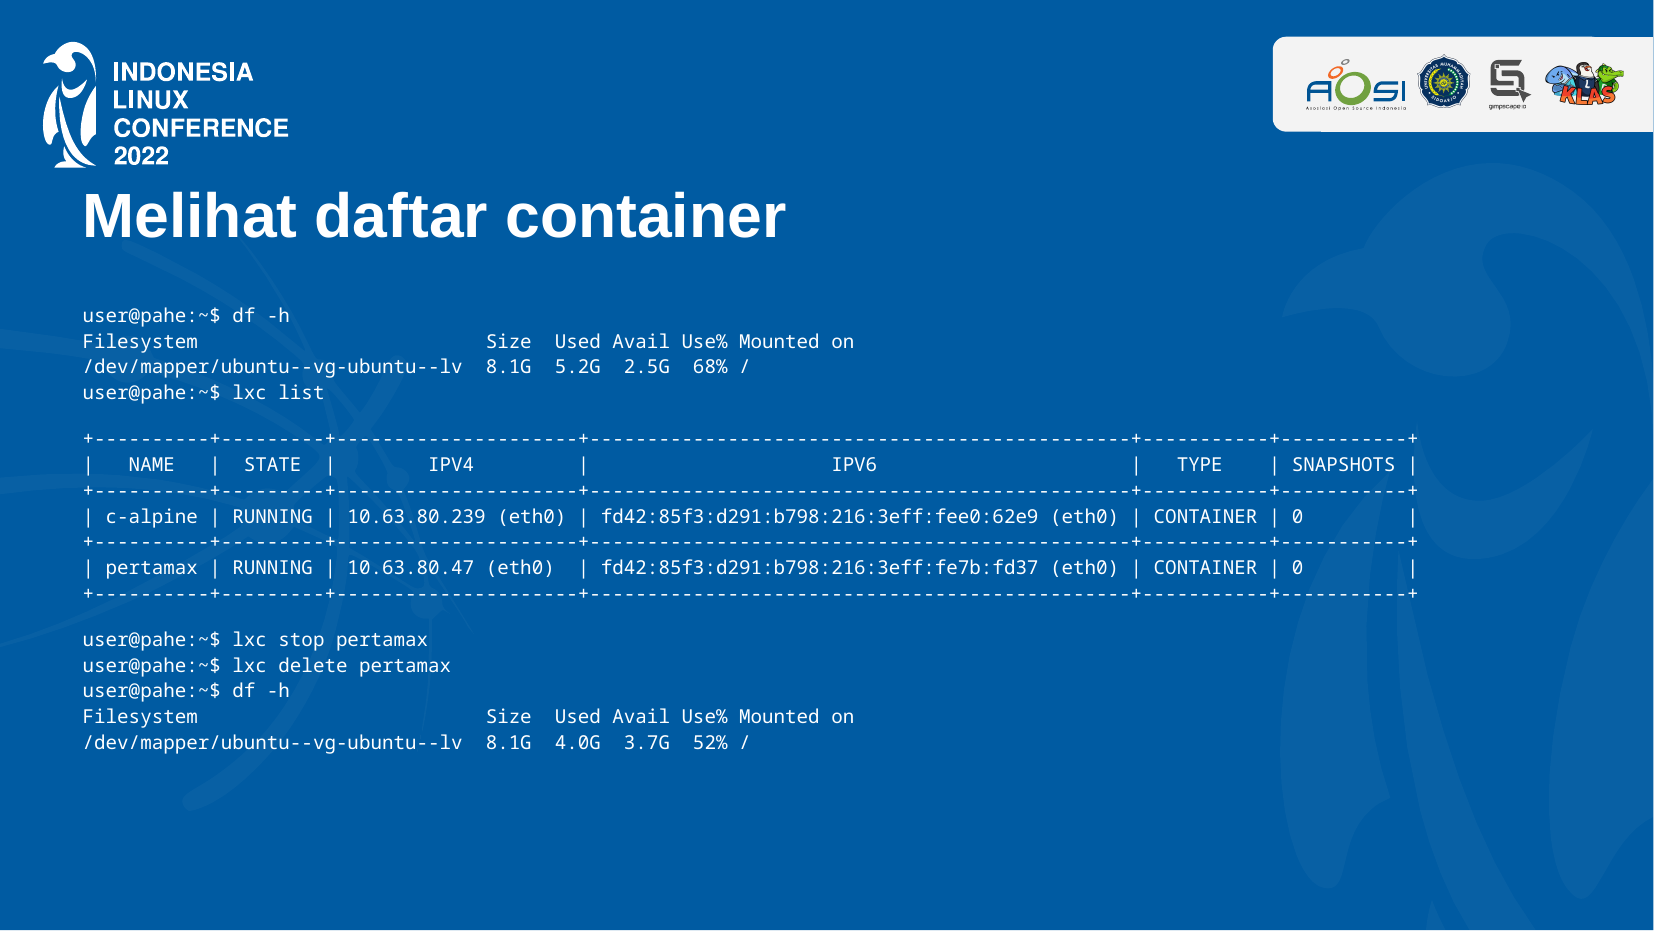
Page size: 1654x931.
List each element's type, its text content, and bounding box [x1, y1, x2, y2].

title Melihat daftar container [82, 150, 1571, 281]
picture [1417, 54, 1471, 108]
picture [1545, 62, 1624, 105]
list user@pahe:~$ df -h Filesystem Size Used Avail Use% Mounted on /dev/mapper/ubuntu--vg-ubuntu--lv 8.1G 5.2G 2.5G 68% / user@pahe:~$ lxc list +----------+---------+---------------------+-----------------------------------------------+-----------+-----------+ | NAME | STATE | IPV4 | IPV6 | TYPE | SNAPSHOTS | +----------+---------+---------------------+-----------------------------------------------+-----------+-----------+ | c-alpine | RUNNING | 10.63.80.239 (eth0) | fd42:85f3:d291:b798:216:3eff:fee0:62e9 (eth0) | CONTAINER | 0 | +----------+---------+---------------------+-----------------------------------------------+-----------+-----------+ | pertamax | RUNNING | 10.63.80.47 (eth0) | fd42:85f3:d291:b798:216:3eff:fe7b:fd37 (eth0) | CONTAINER | 0 | +----------+---------+---------------------+-----------------------------------------------+-----------+-----------+ user@pahe:~$ lxc stop pertamax user@pahe:~$ lxc delete pertamax user@pahe:~$ df -h Filesystem Size Used Avail Use% Mounted on /dev/mapper/ubuntu--vg-ubuntu--lv 8.1G 4.0G 3.7G 52% / [82, 302, 1571, 758]
